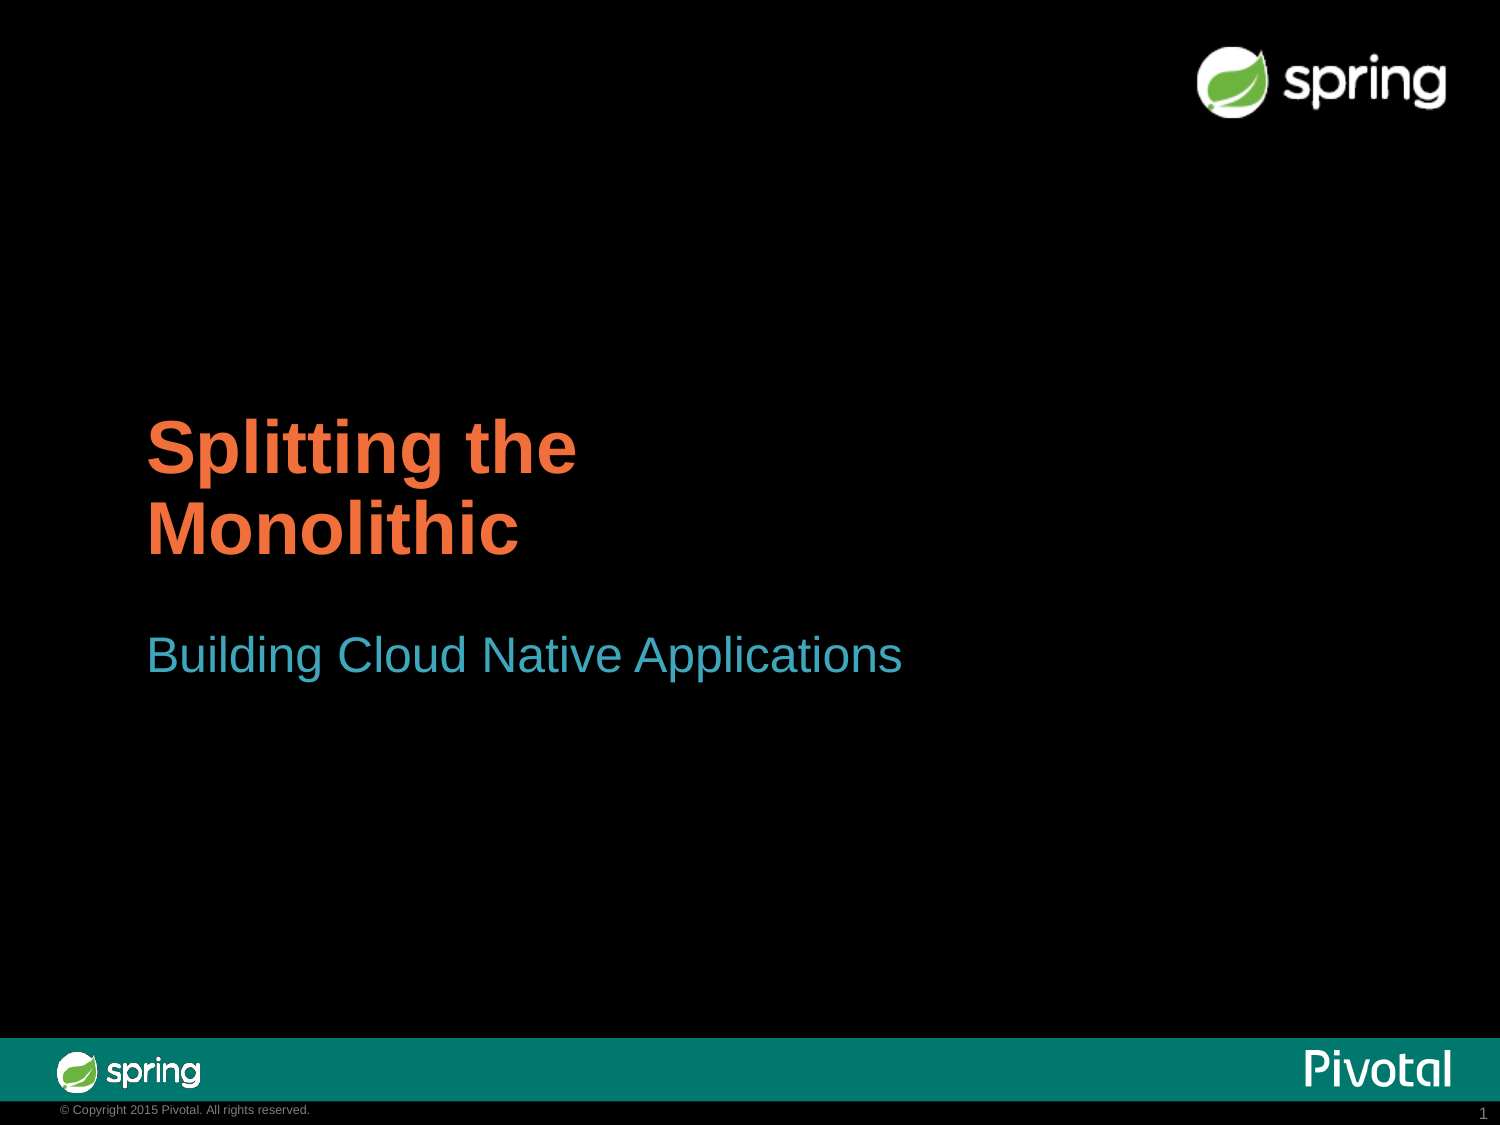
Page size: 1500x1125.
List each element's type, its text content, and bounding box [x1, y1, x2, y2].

picture [1304, 1047, 1452, 1090]
title Splitting the Monolithic [146, 399, 866, 571]
picture [1155, 28, 1465, 136]
picture [32, 1041, 210, 1103]
text_box Building Cloud Native Applications [146, 622, 1139, 683]
